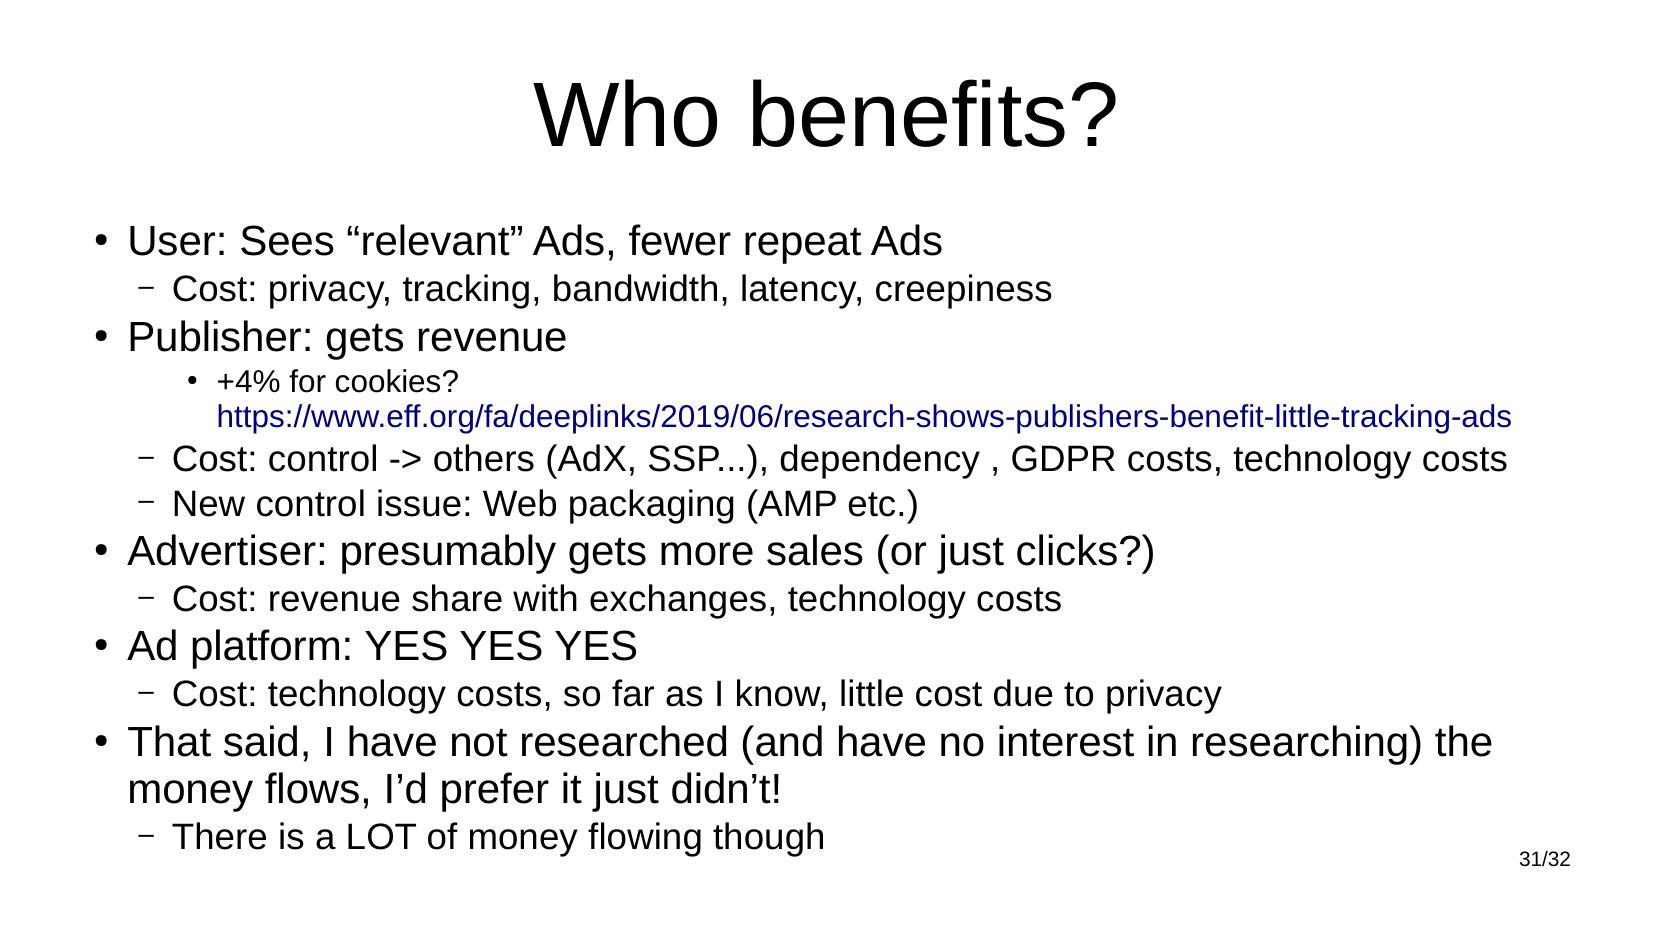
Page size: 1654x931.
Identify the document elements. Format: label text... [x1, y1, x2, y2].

title Who benefits? [82, 37, 1571, 193]
list User: Sees “relevant” Ads, fewer repeat Ads Cost: privacy, tracking, bandwidth, latency, creepiness Publisher: gets revenue +4% for cookies? https://www.eff.org/fa/deeplinks/2019/06/research-shows-publishers-benefit-little-tracking-ads Cost: control -> others (AdX, SSP...), dependency , GDPR costs, technology costs New control issue: Web packaging (AMP etc.) Advertiser: presumably gets more sales (or just clicks?) Cost: revenue share with exchanges, technology costs Ad platform: YES YES YES Cost: technology costs, so far as I know, little cost due to privacy That said, I have not researched (and have no interest in researching) the money flows, I’d prefer it just didn’t! There is a LOT of money flowing though [82, 217, 1607, 863]
